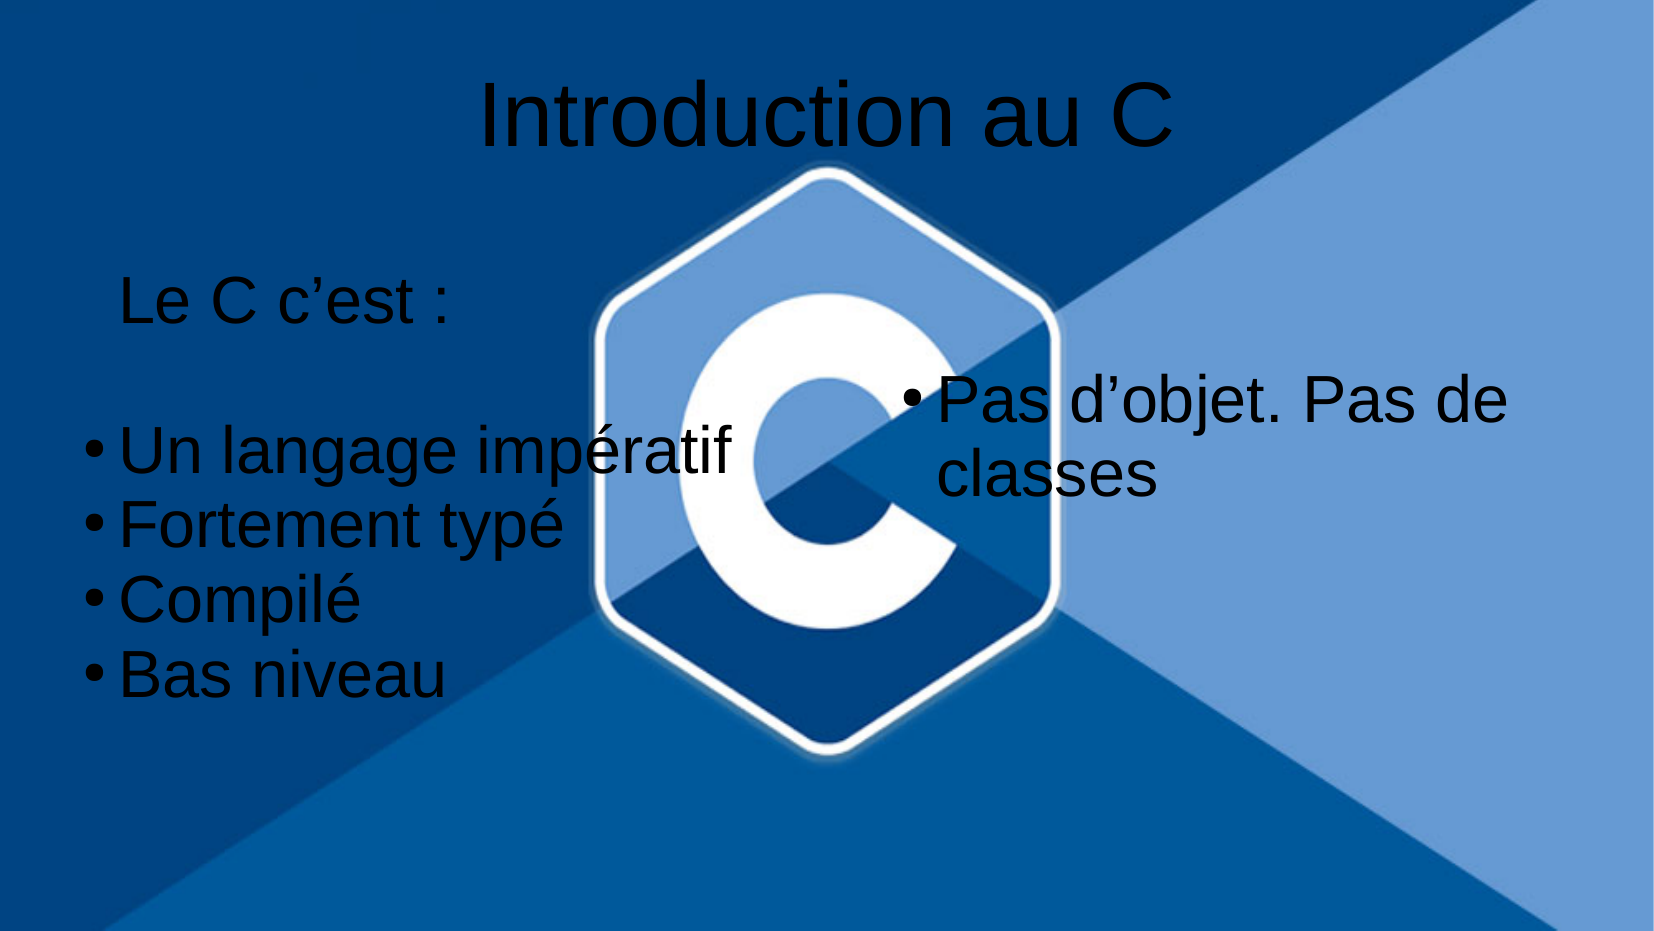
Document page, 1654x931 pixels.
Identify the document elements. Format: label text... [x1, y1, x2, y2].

picture [0, 0, 1654, 931]
title Introduction au C [82, 37, 1571, 193]
subtitle Le C c’est : Un langage impératif Fortement typé Compilé Bas niveau [82, 217, 798, 758]
text_box Pas d’objet. Pas de classes [885, 354, 1654, 886]
